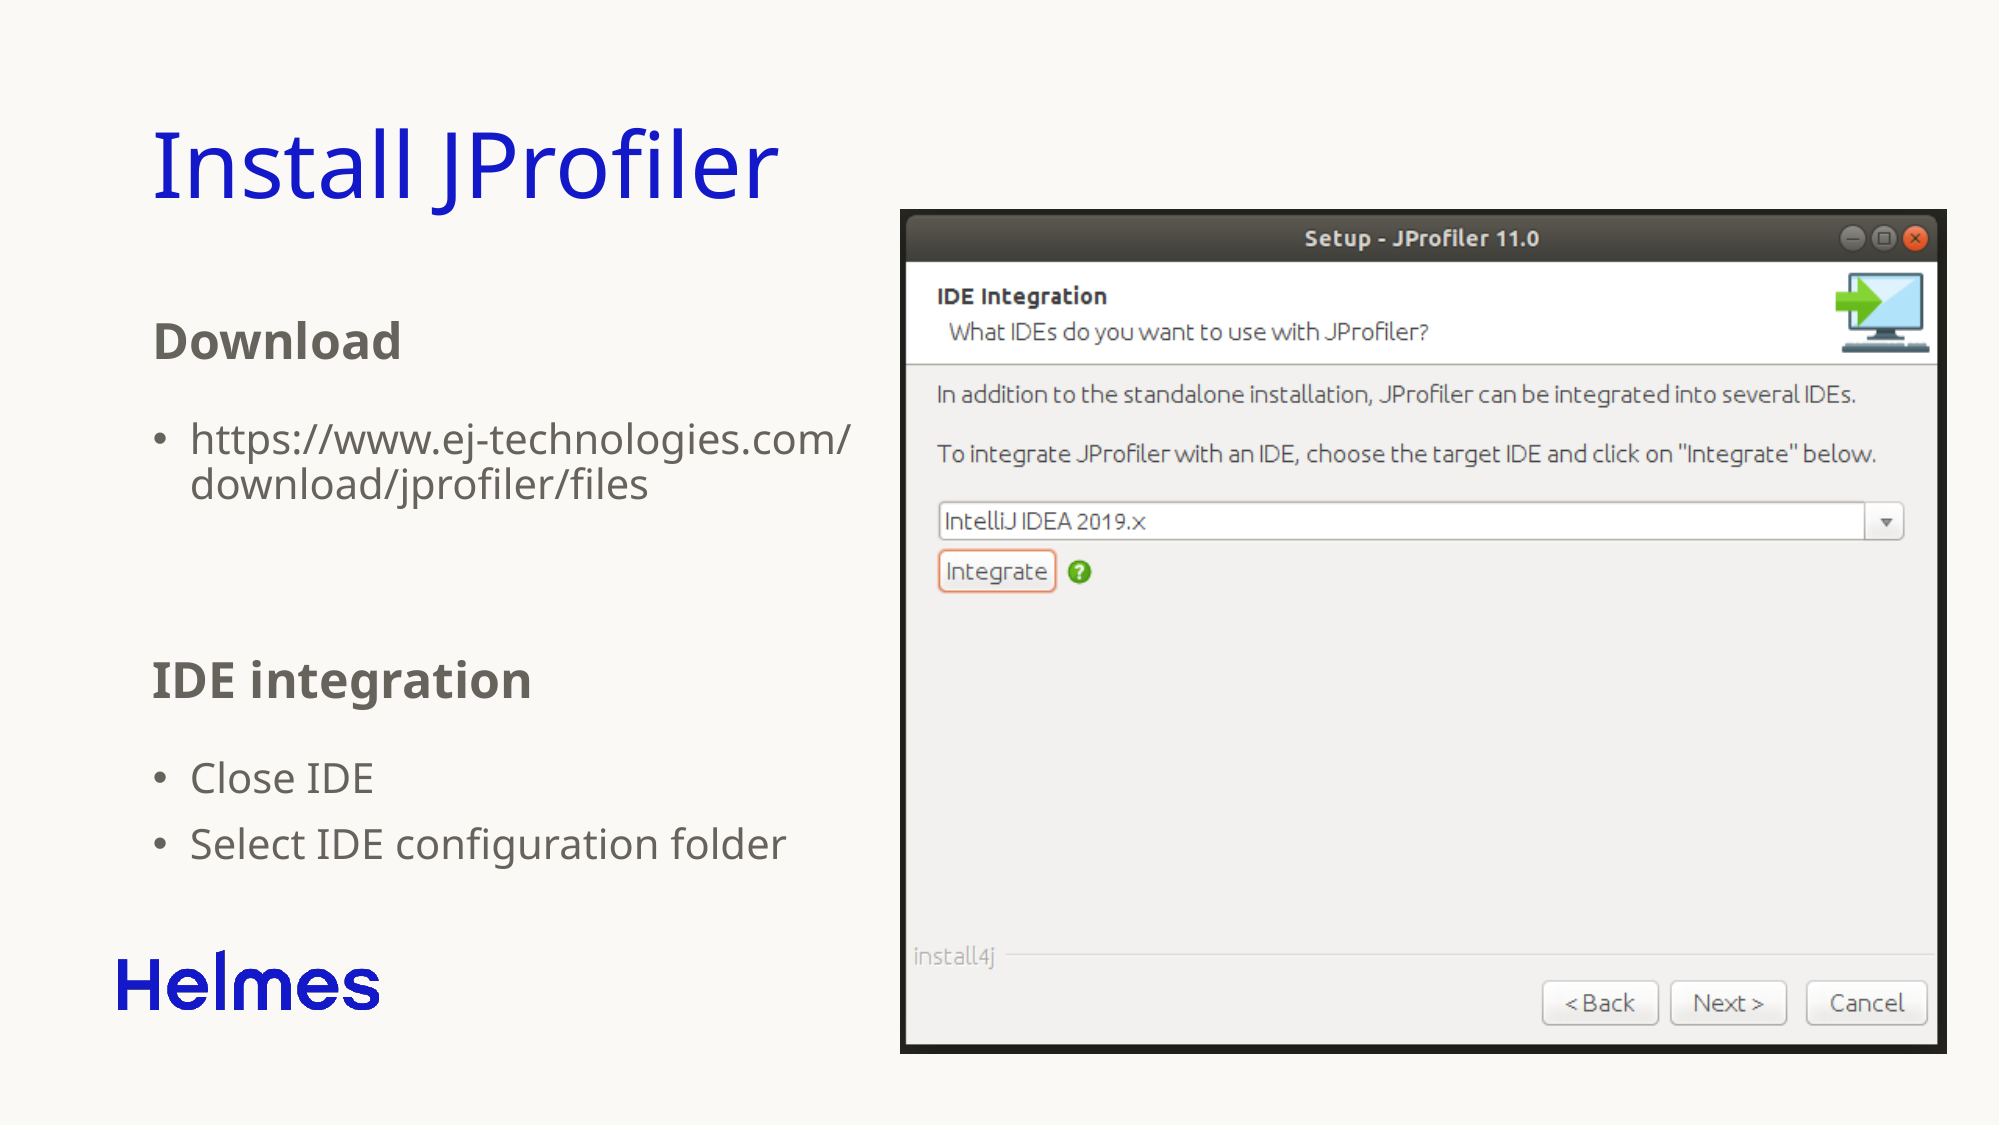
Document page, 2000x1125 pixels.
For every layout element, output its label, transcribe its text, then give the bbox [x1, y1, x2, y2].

text_box Close IDE Select IDE configuration folder [137, 750, 984, 879]
picture [900, 209, 1947, 1054]
text_box IDE integration [137, 614, 900, 750]
text_box Install JProfiler [137, 59, 1862, 275]
text_box https://www.ej-technologies.com/download/jprofiler/files [137, 410, 900, 540]
picture [118, 950, 379, 1010]
text_box Download [137, 275, 900, 410]
